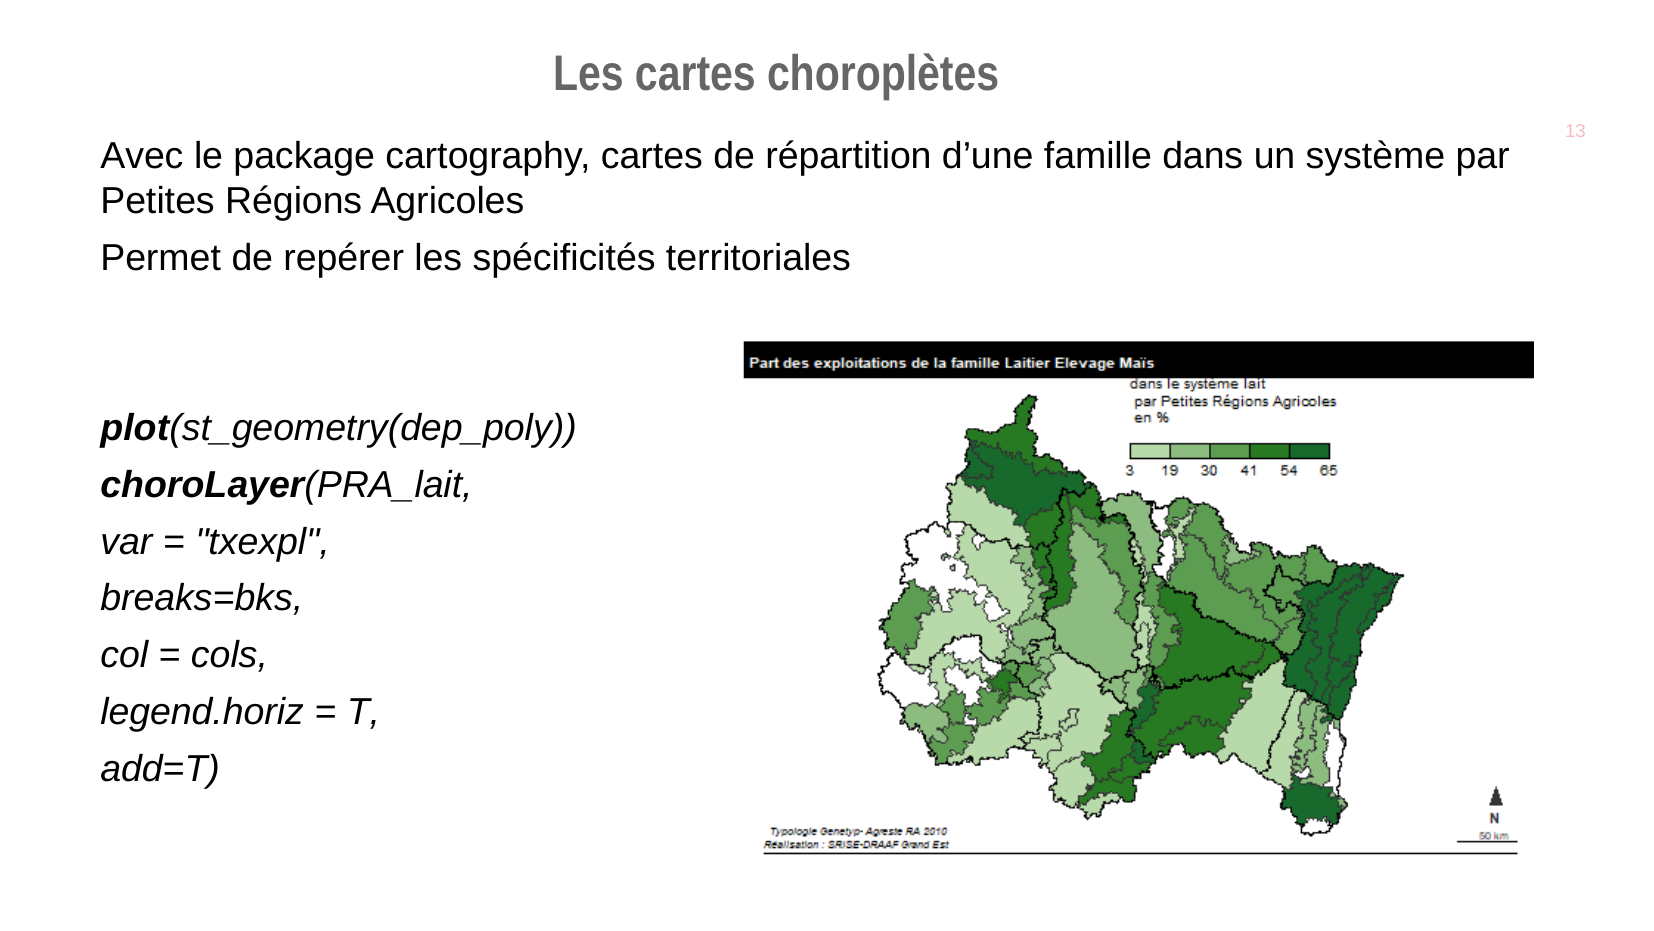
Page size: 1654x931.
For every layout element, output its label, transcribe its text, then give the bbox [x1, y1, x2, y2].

text_box Avec le package cartography, cartes de répartition d’une famille dans un système par Petites Régions Agricoles Permet de repérer les spécificités territoriales plot(st_geometry(dep_poly)) choroLayer(PRA_lait, var = "txexpl", breaks=bks, col = cols, legend.horiz = T, add=T) [82, 131, 1606, 931]
title Les cartes choroplètes [97, 40, 1456, 102]
text_box [1564, 118, 1654, 142]
picture [743, 328, 1534, 865]
